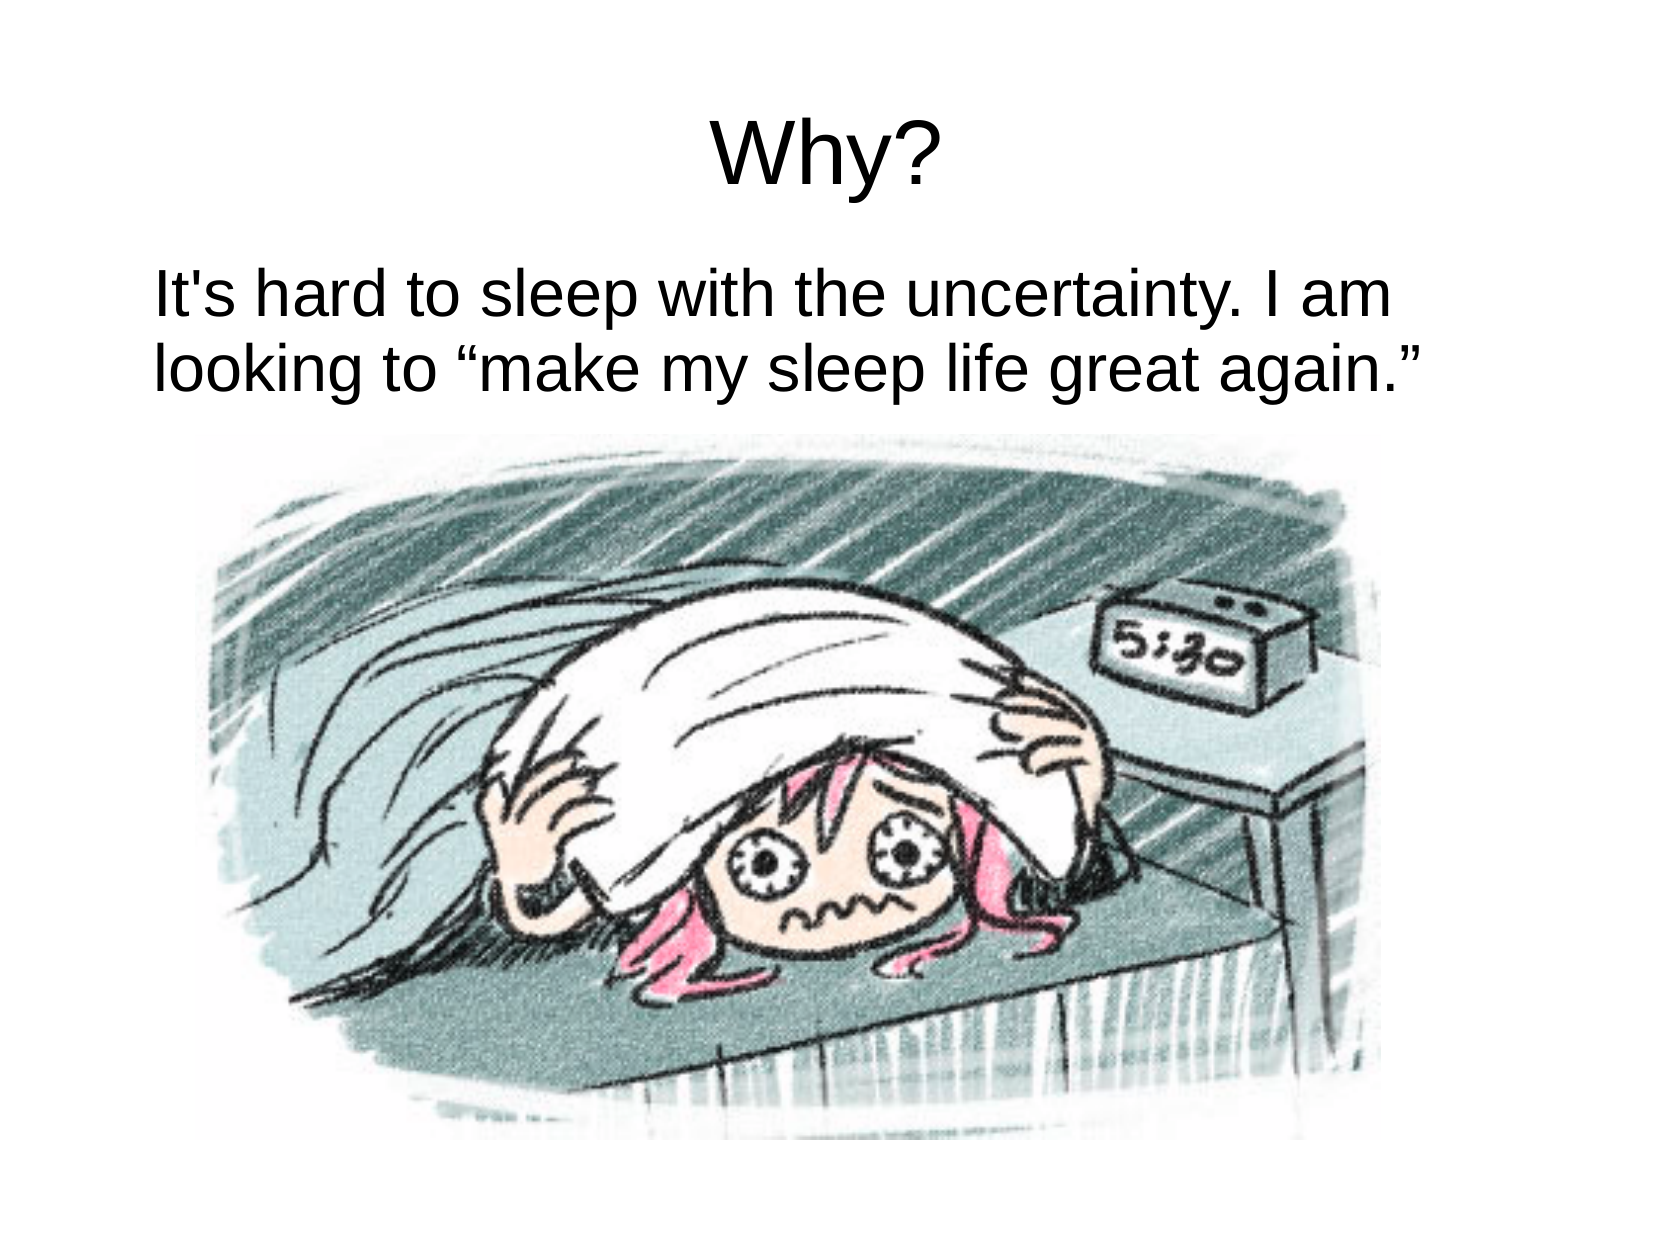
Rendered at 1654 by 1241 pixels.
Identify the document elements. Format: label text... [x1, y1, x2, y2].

title Why? [82, 49, 1571, 257]
list It's hard to sleep with the uncertainty. I am looking to “make my sleep life great again.” [82, 256, 1546, 1010]
picture [195, 434, 1381, 1141]
